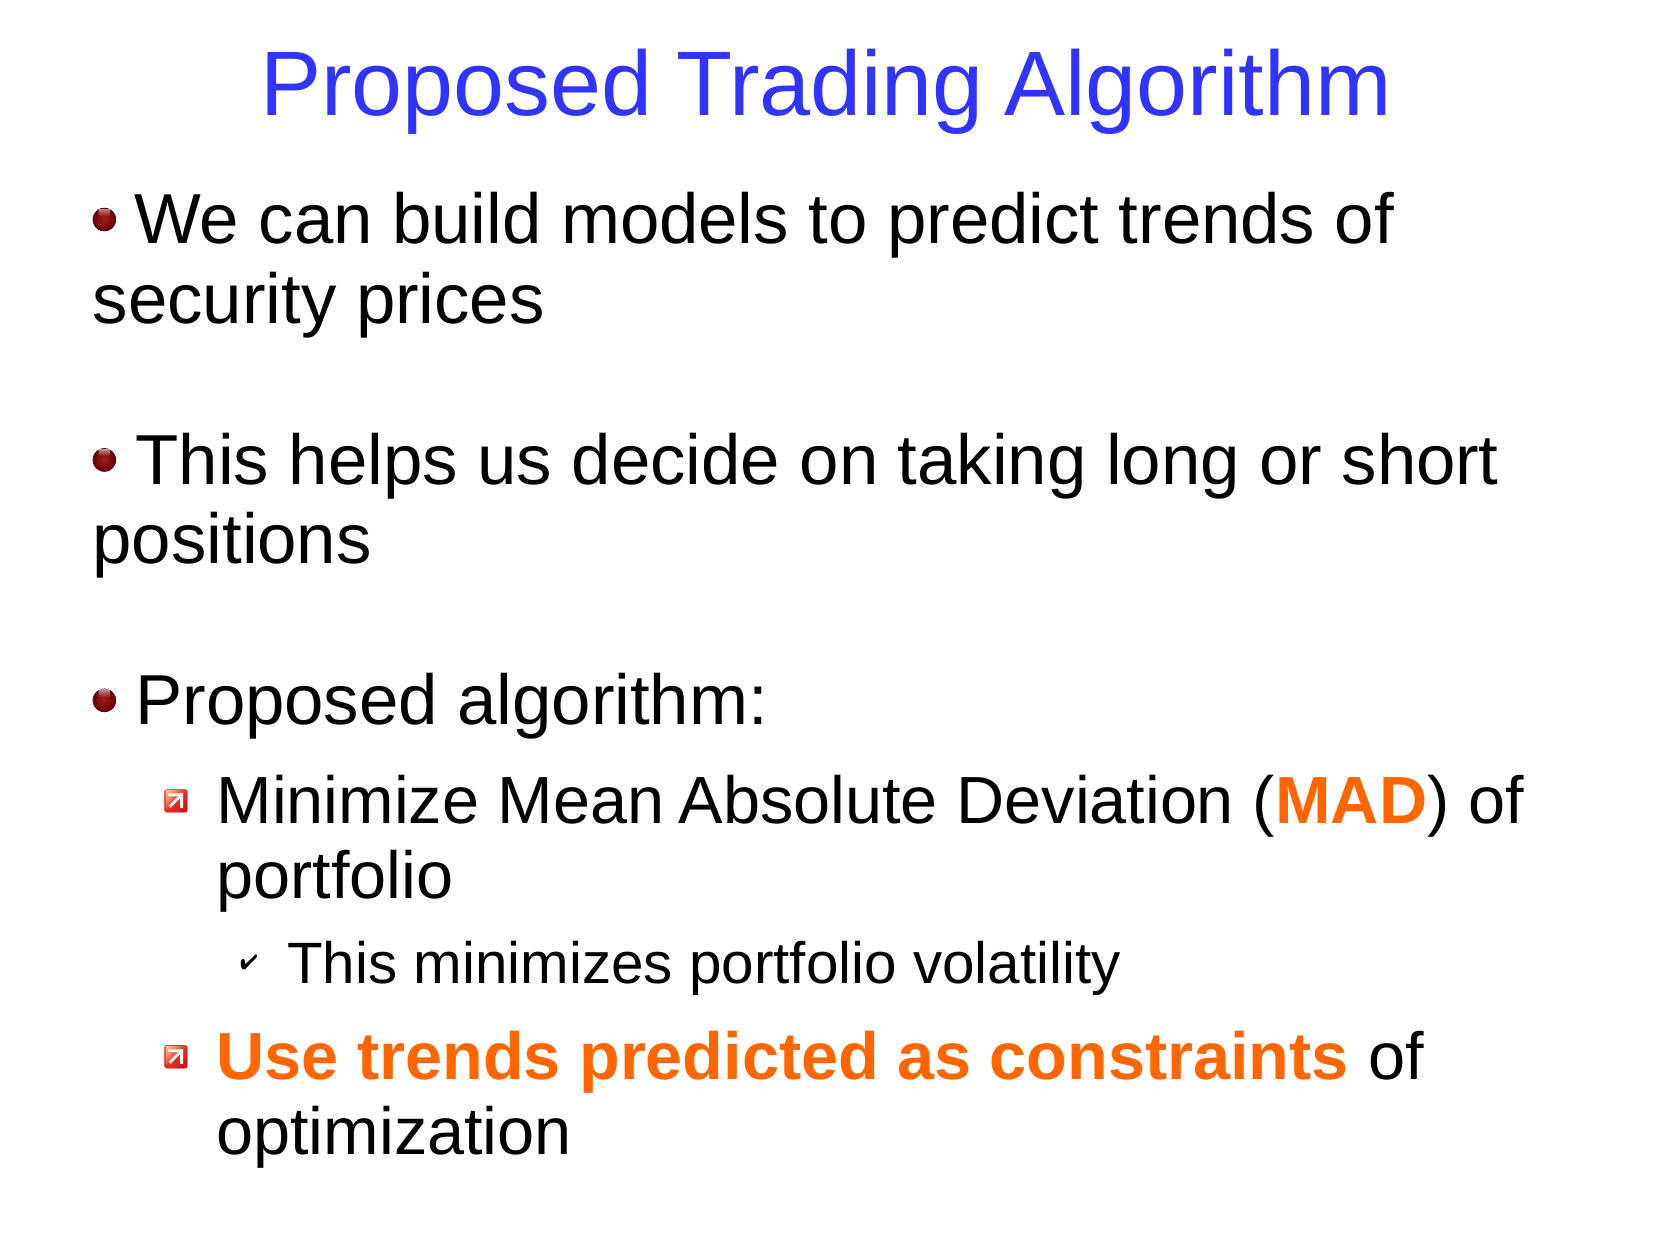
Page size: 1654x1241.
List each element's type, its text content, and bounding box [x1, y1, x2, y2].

list We can build models to predict trends of security prices This helps us decide on taking long or short positions Proposed algorithm: Minimize Mean Absolute Deviation (MAD) of portfolio This minimizes portfolio volatility Use trends predicted as constraints of optimization [75, 180, 1564, 1201]
title Proposed Trading Algorithm [82, 25, 1571, 142]
